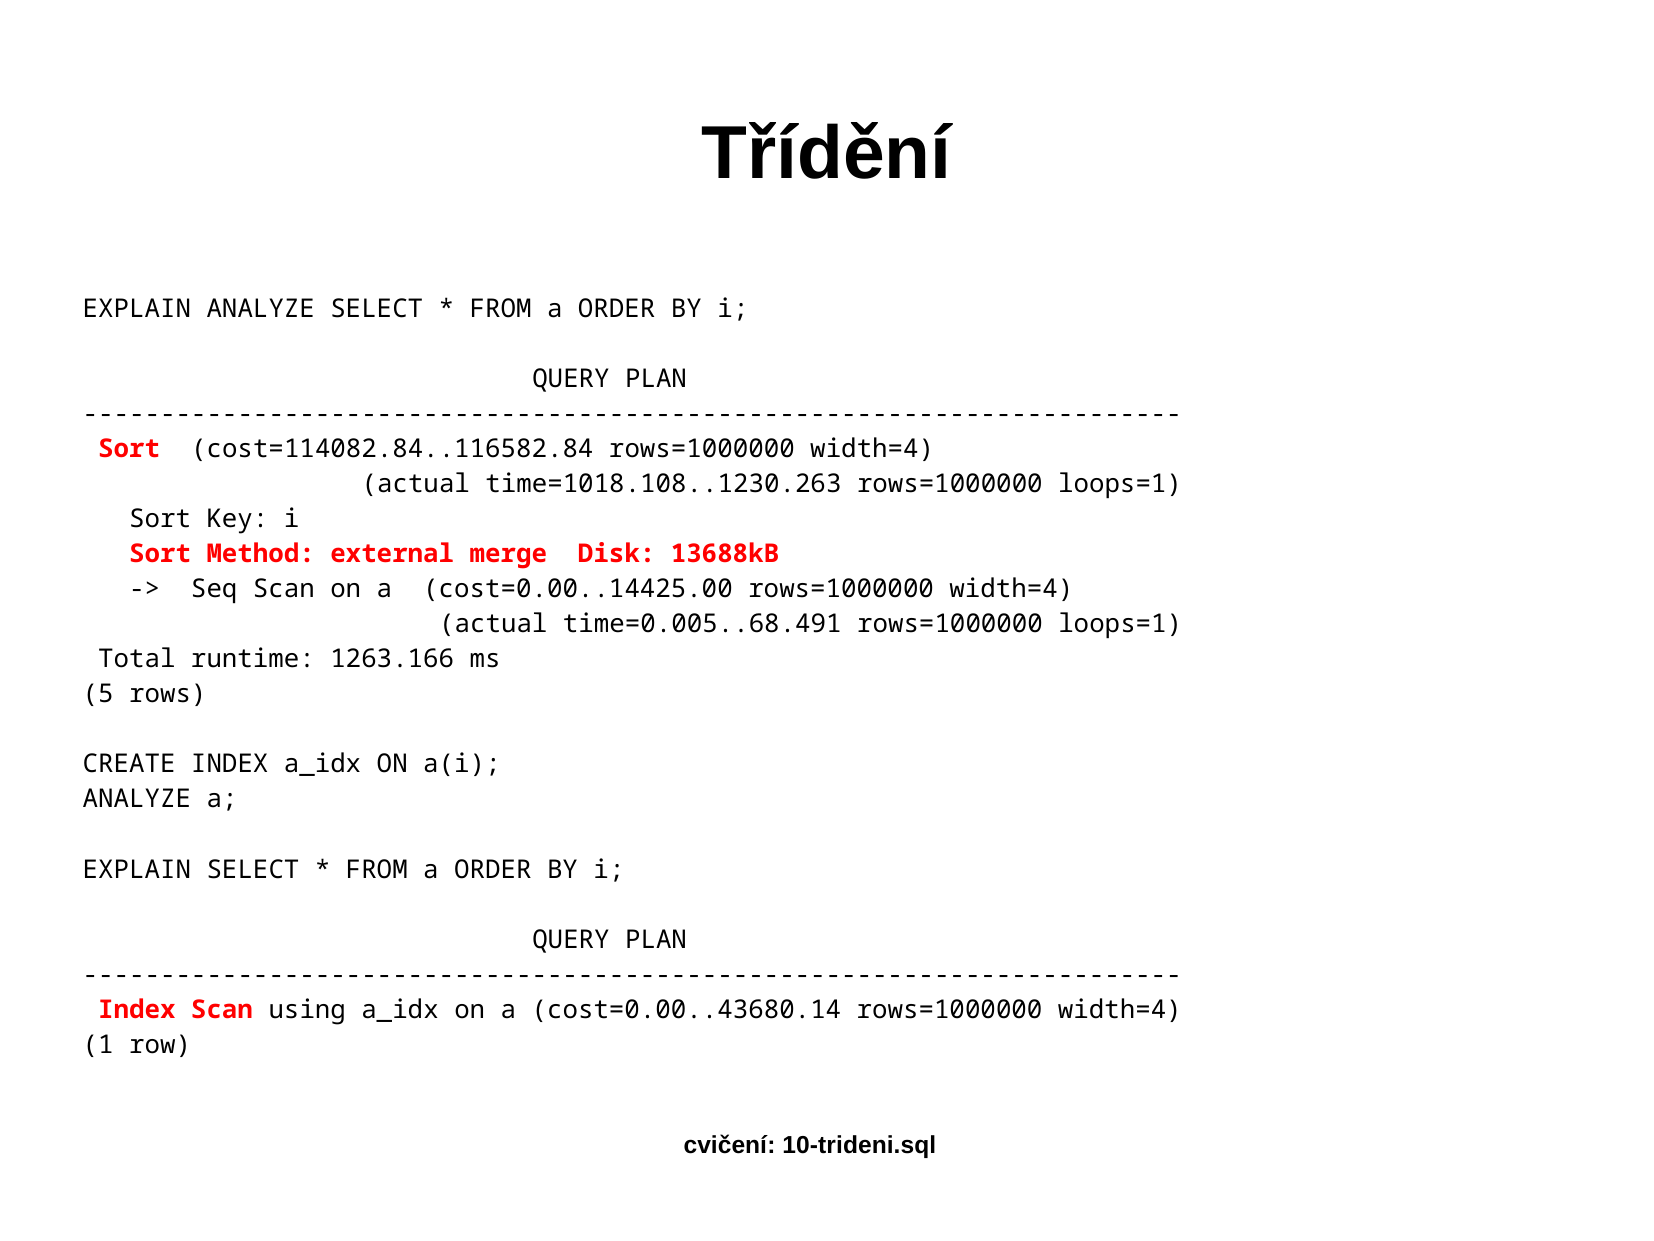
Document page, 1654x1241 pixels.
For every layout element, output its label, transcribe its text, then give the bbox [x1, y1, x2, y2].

list EXPLAIN ANALYZE SELECT * FROM a ORDER BY i; QUERY PLAN ----------------------------------------------------------------------- Sort (cost=114082.84..116582.84 rows=1000000 width=4) (actual time=1018.108..1230.263 rows=1000000 loops=1) Sort Key: i Sort Method: external merge Disk: 13688kB -> Seq Scan on a (cost=0.00..14425.00 rows=1000000 width=4) (actual time=0.005..68.491 rows=1000000 loops=1) Total runtime: 1263.166 ms (5 rows) CREATE INDEX a_idx ON a(i); ANALYZE a; EXPLAIN SELECT * FROM a ORDER BY i; QUERY PLAN ----------------------------------------------------------------------- Index Scan using a_idx on a (cost=0.00..43680.14 rows=1000000 width=4) (1 row) cvičení: 10-trideni.sql [82, 290, 1538, 1171]
title Třídění [82, 49, 1571, 257]
